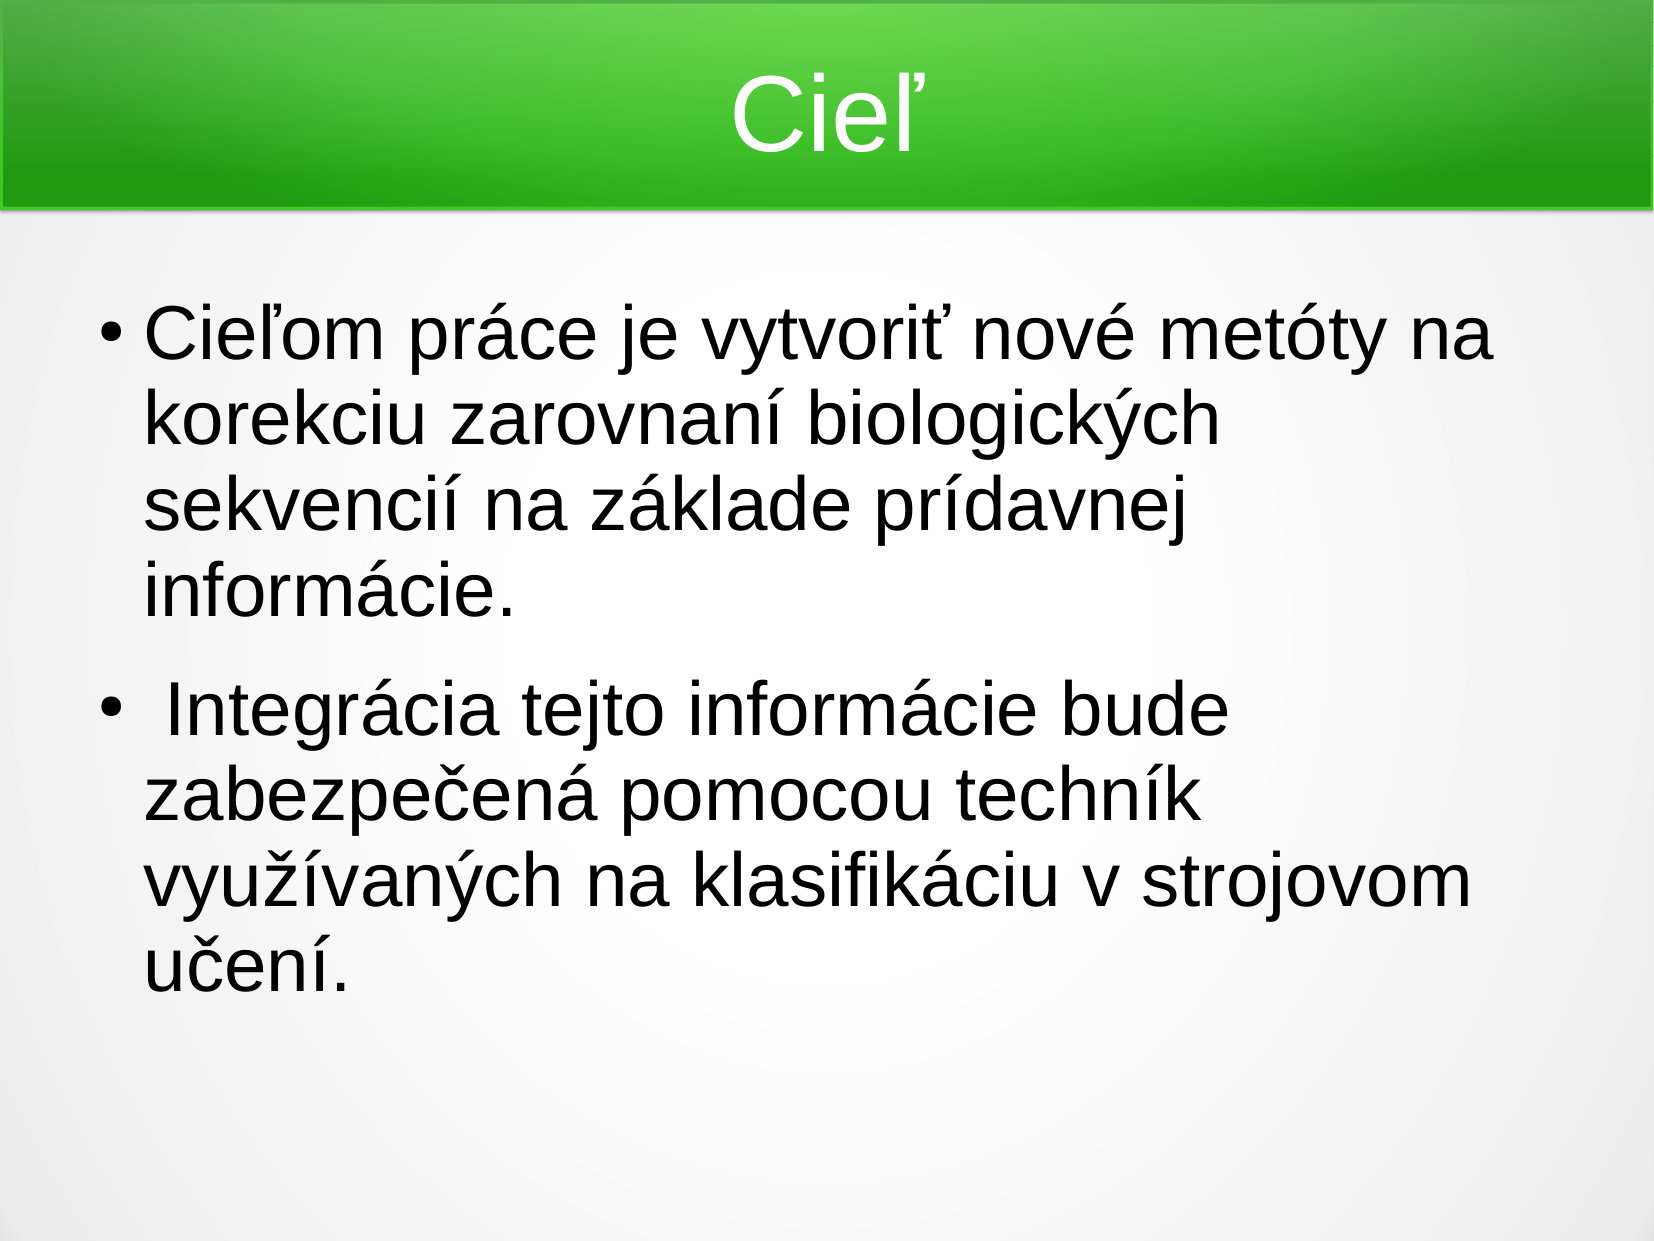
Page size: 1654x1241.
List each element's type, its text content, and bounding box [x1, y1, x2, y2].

title Cieľ [82, 49, 1571, 179]
list Cieľom práce je vytvoriť nové metóty na korekciu zarovnaní biologických sekvencií na základe prídavnej informácie. Integrácia tejto informácie bude zabezpečená pomocou techník využívaných na klasifikáciu v strojovom učení. [82, 290, 1538, 1010]
